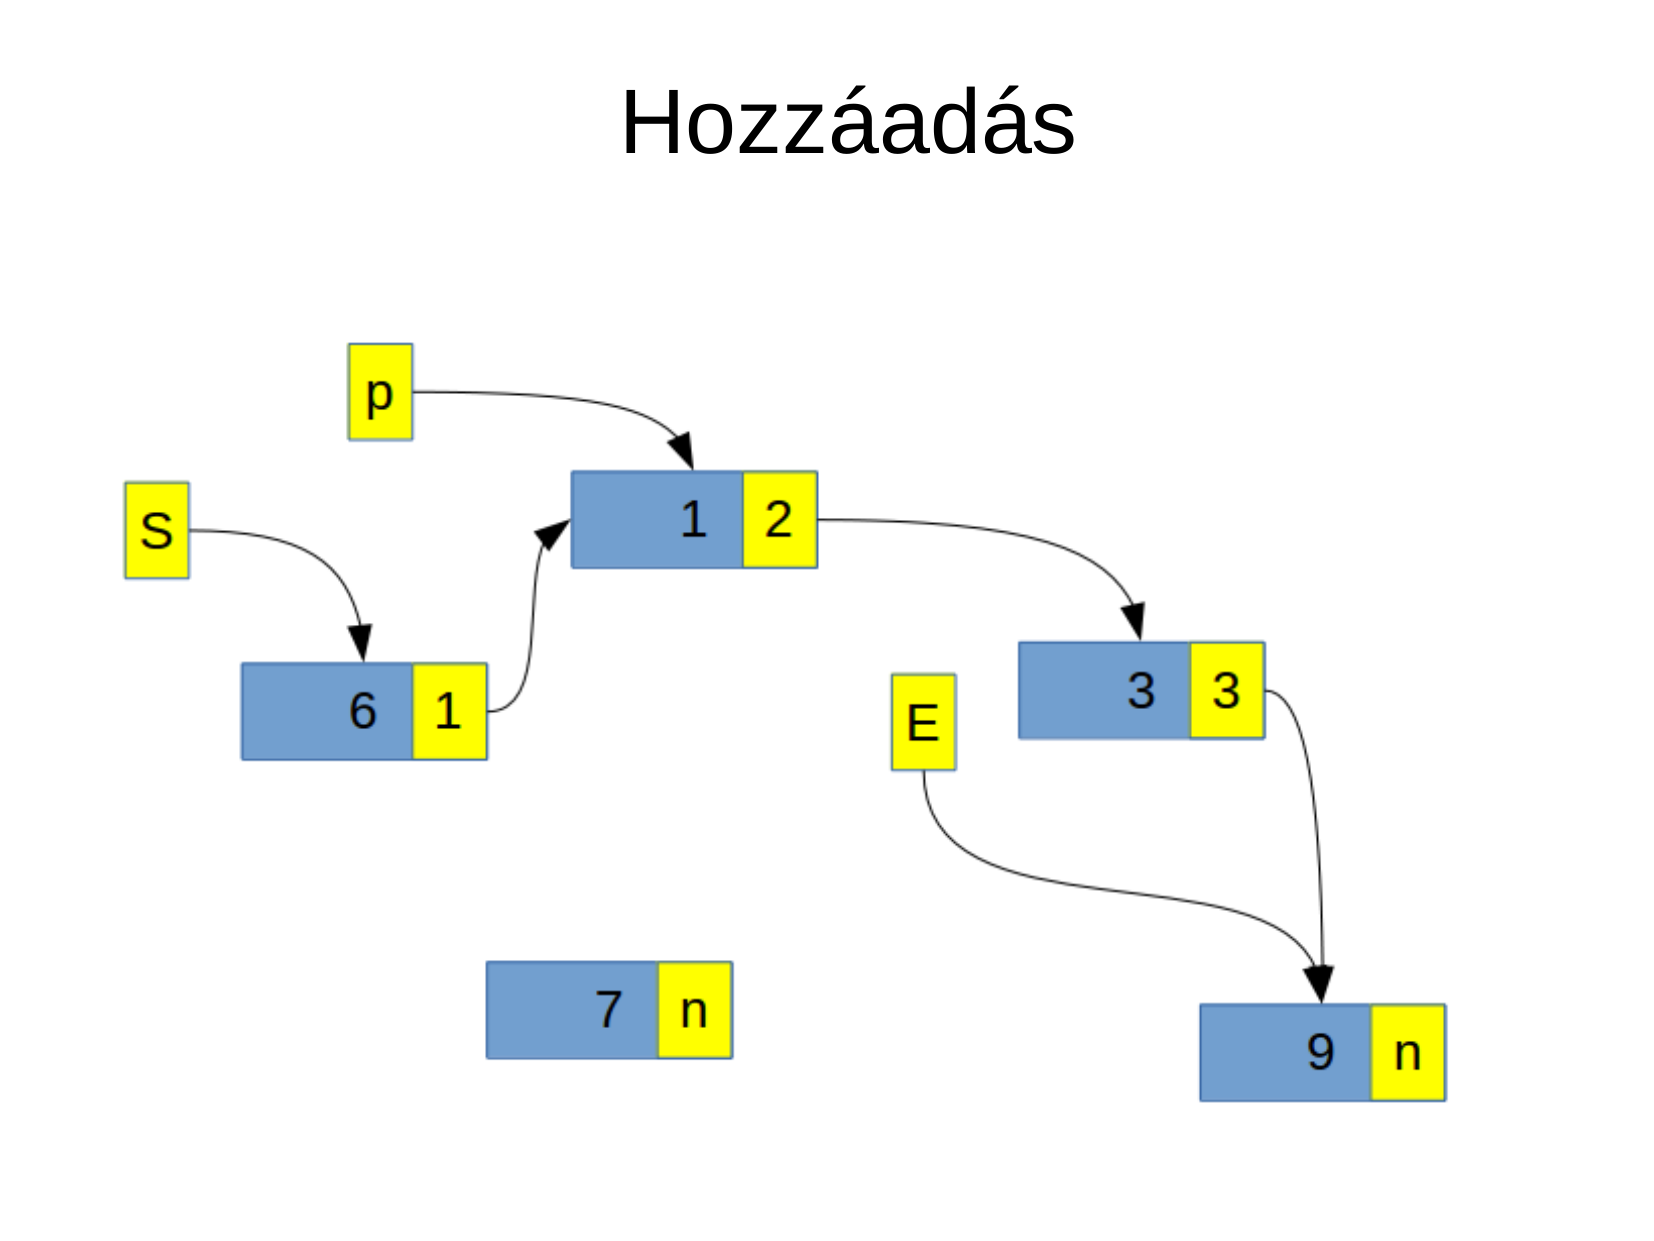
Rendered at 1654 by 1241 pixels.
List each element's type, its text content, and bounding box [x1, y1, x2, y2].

picture [89, 299, 1561, 1153]
title Hozzáadás [105, 17, 1594, 226]
